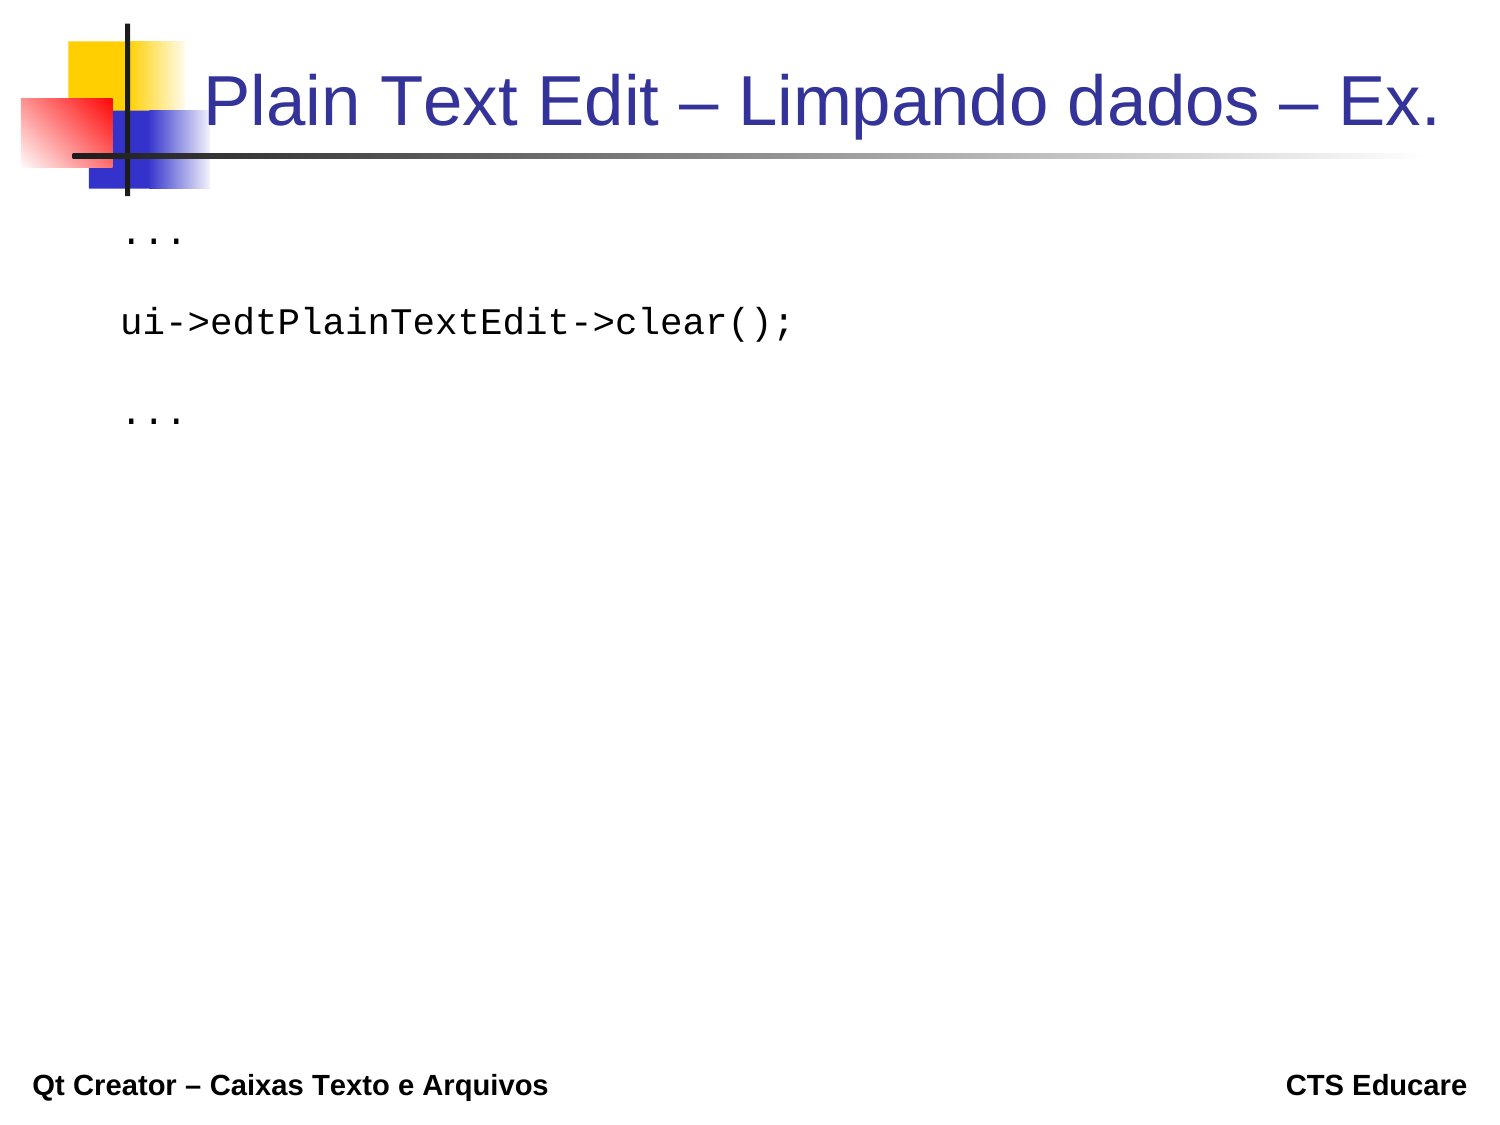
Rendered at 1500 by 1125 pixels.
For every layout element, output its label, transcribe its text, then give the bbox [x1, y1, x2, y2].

title Plain Text Edit – Limpando dados – Ex. [188, 46, 1468, 149]
text_box ... ui->edtPlainTextEdit->clear(); ... [105, 199, 1447, 440]
